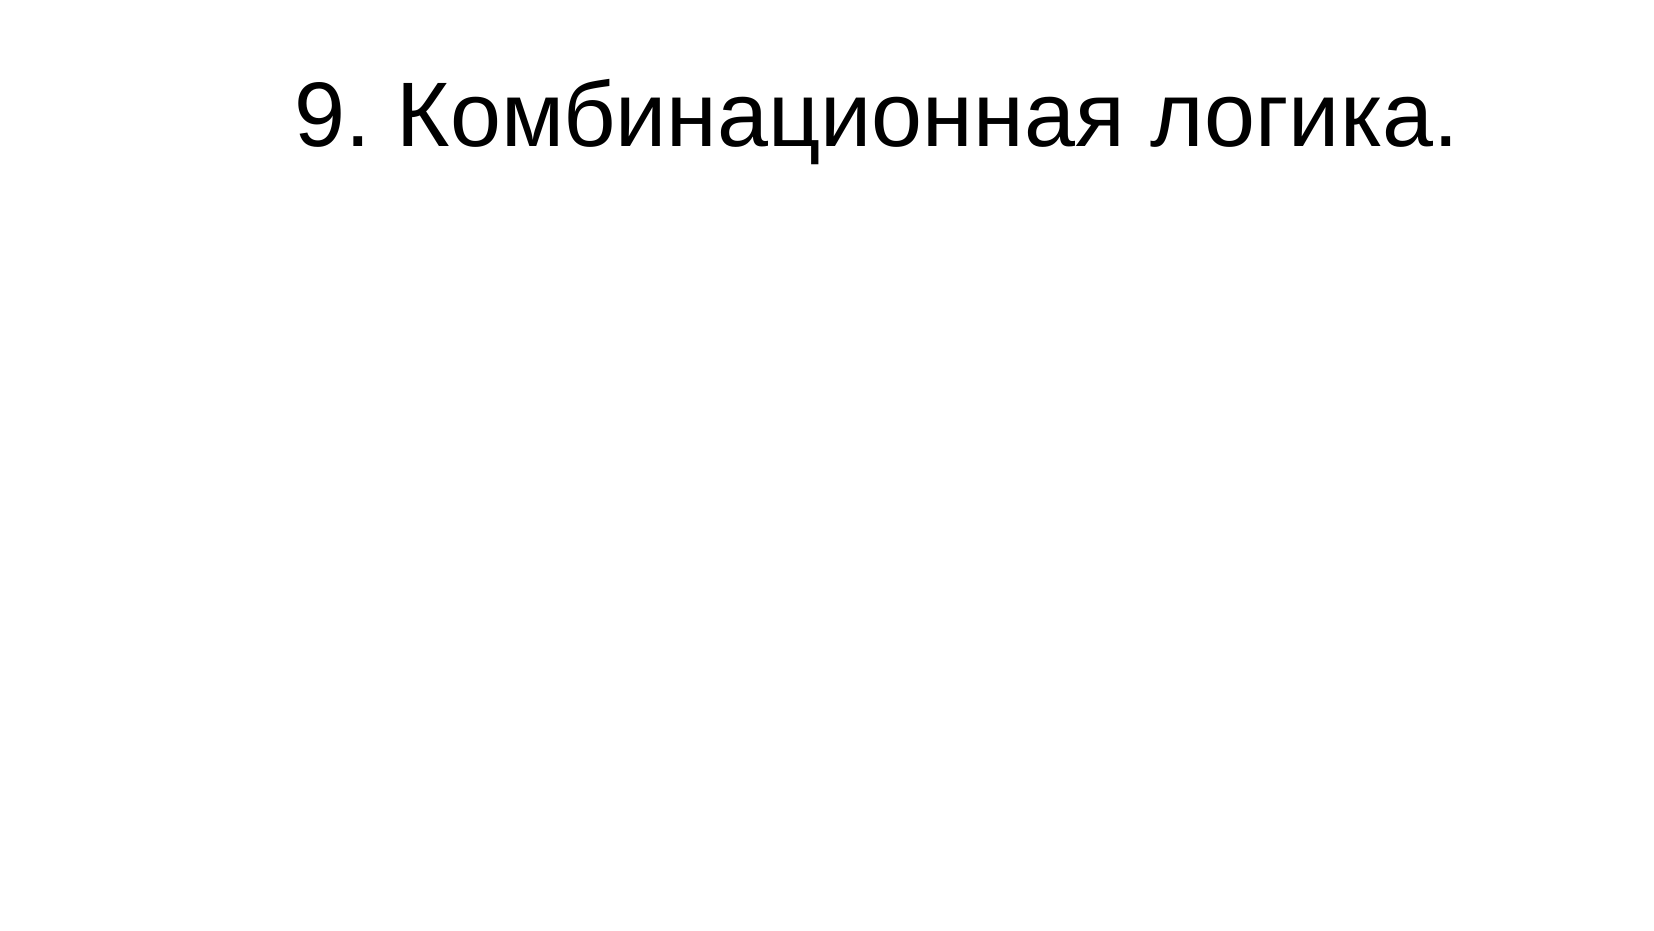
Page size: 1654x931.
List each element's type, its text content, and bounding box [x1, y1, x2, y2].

title 9. Комбинационная логика. [82, 37, 1571, 193]
